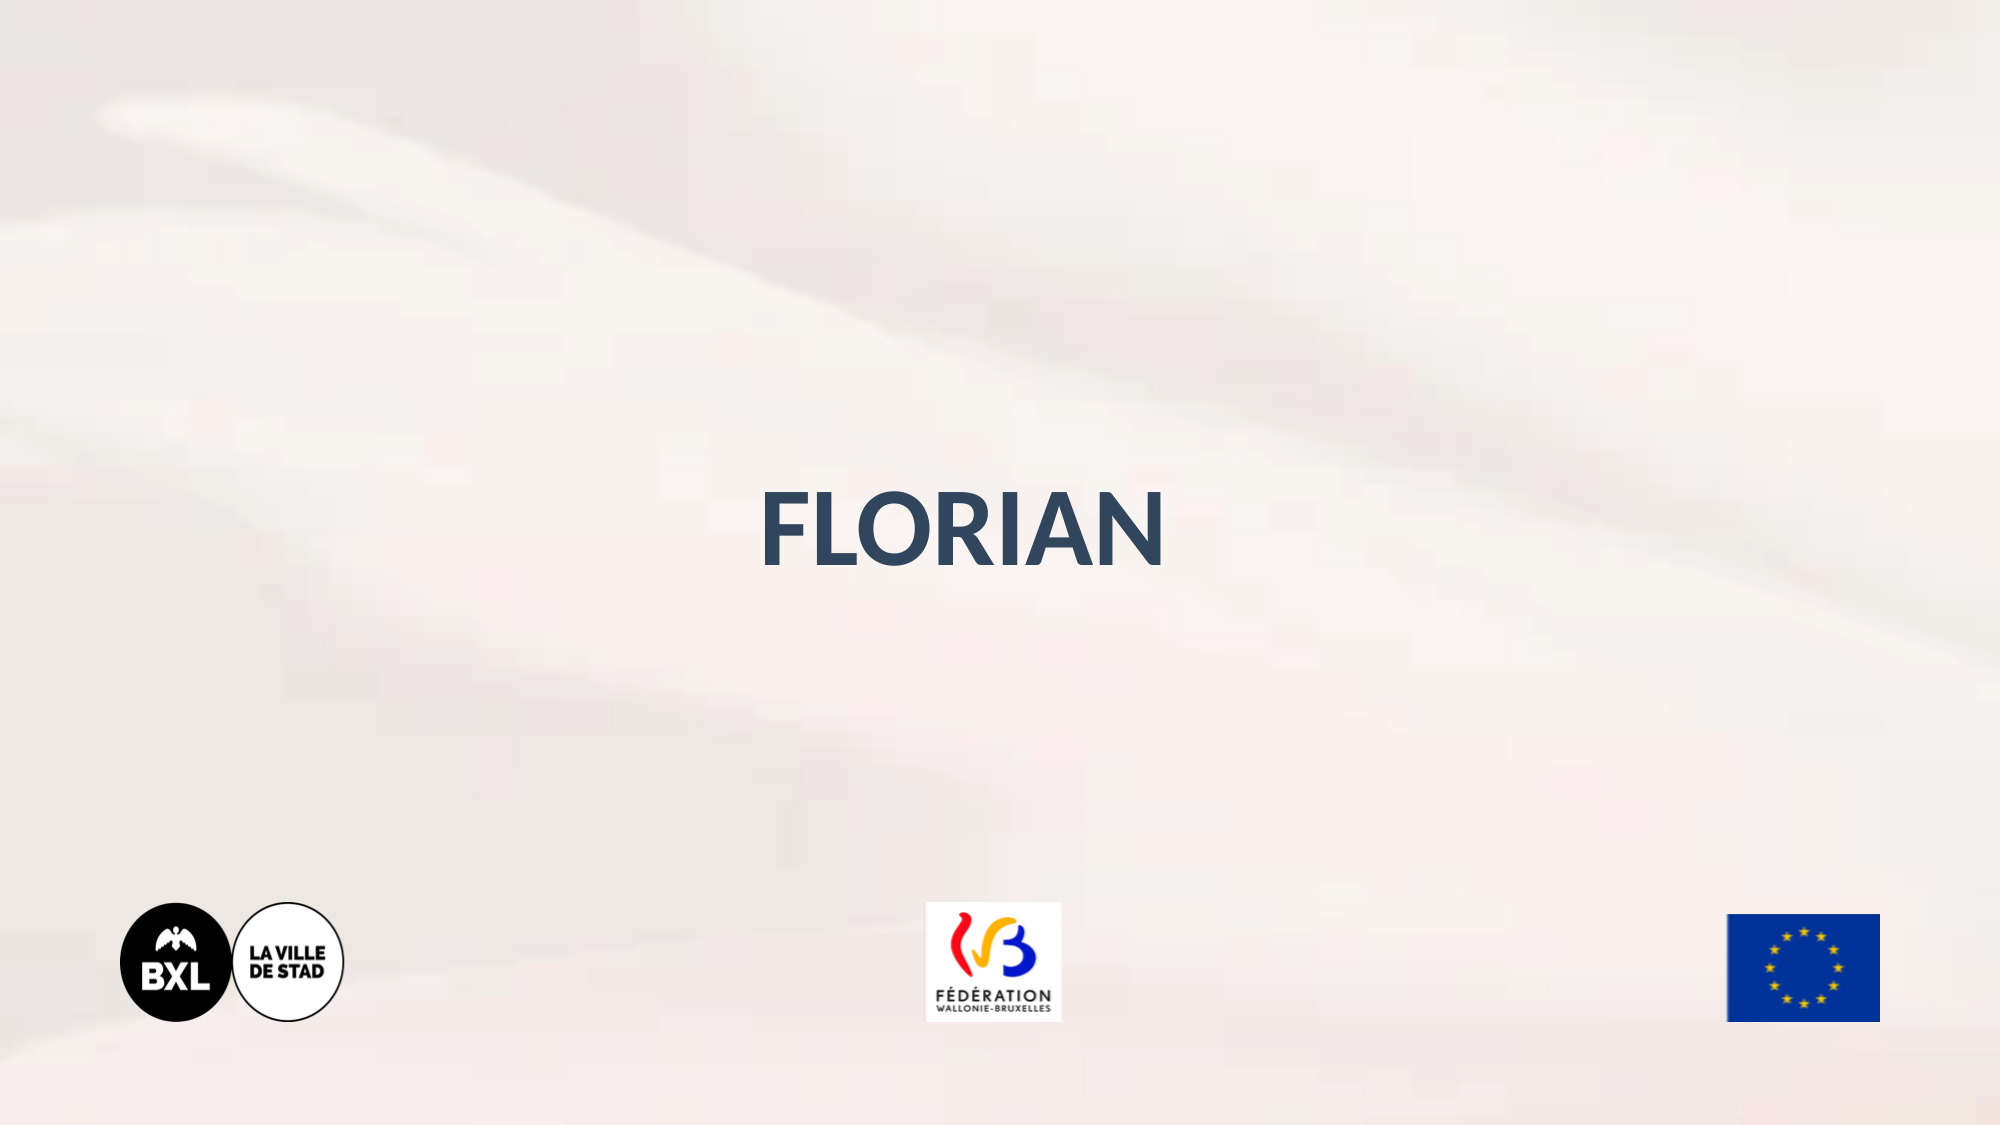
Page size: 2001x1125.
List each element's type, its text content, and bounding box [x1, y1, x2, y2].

text_box FLORIAN [744, 445, 1256, 598]
picture [0, 0, 2000, 1125]
